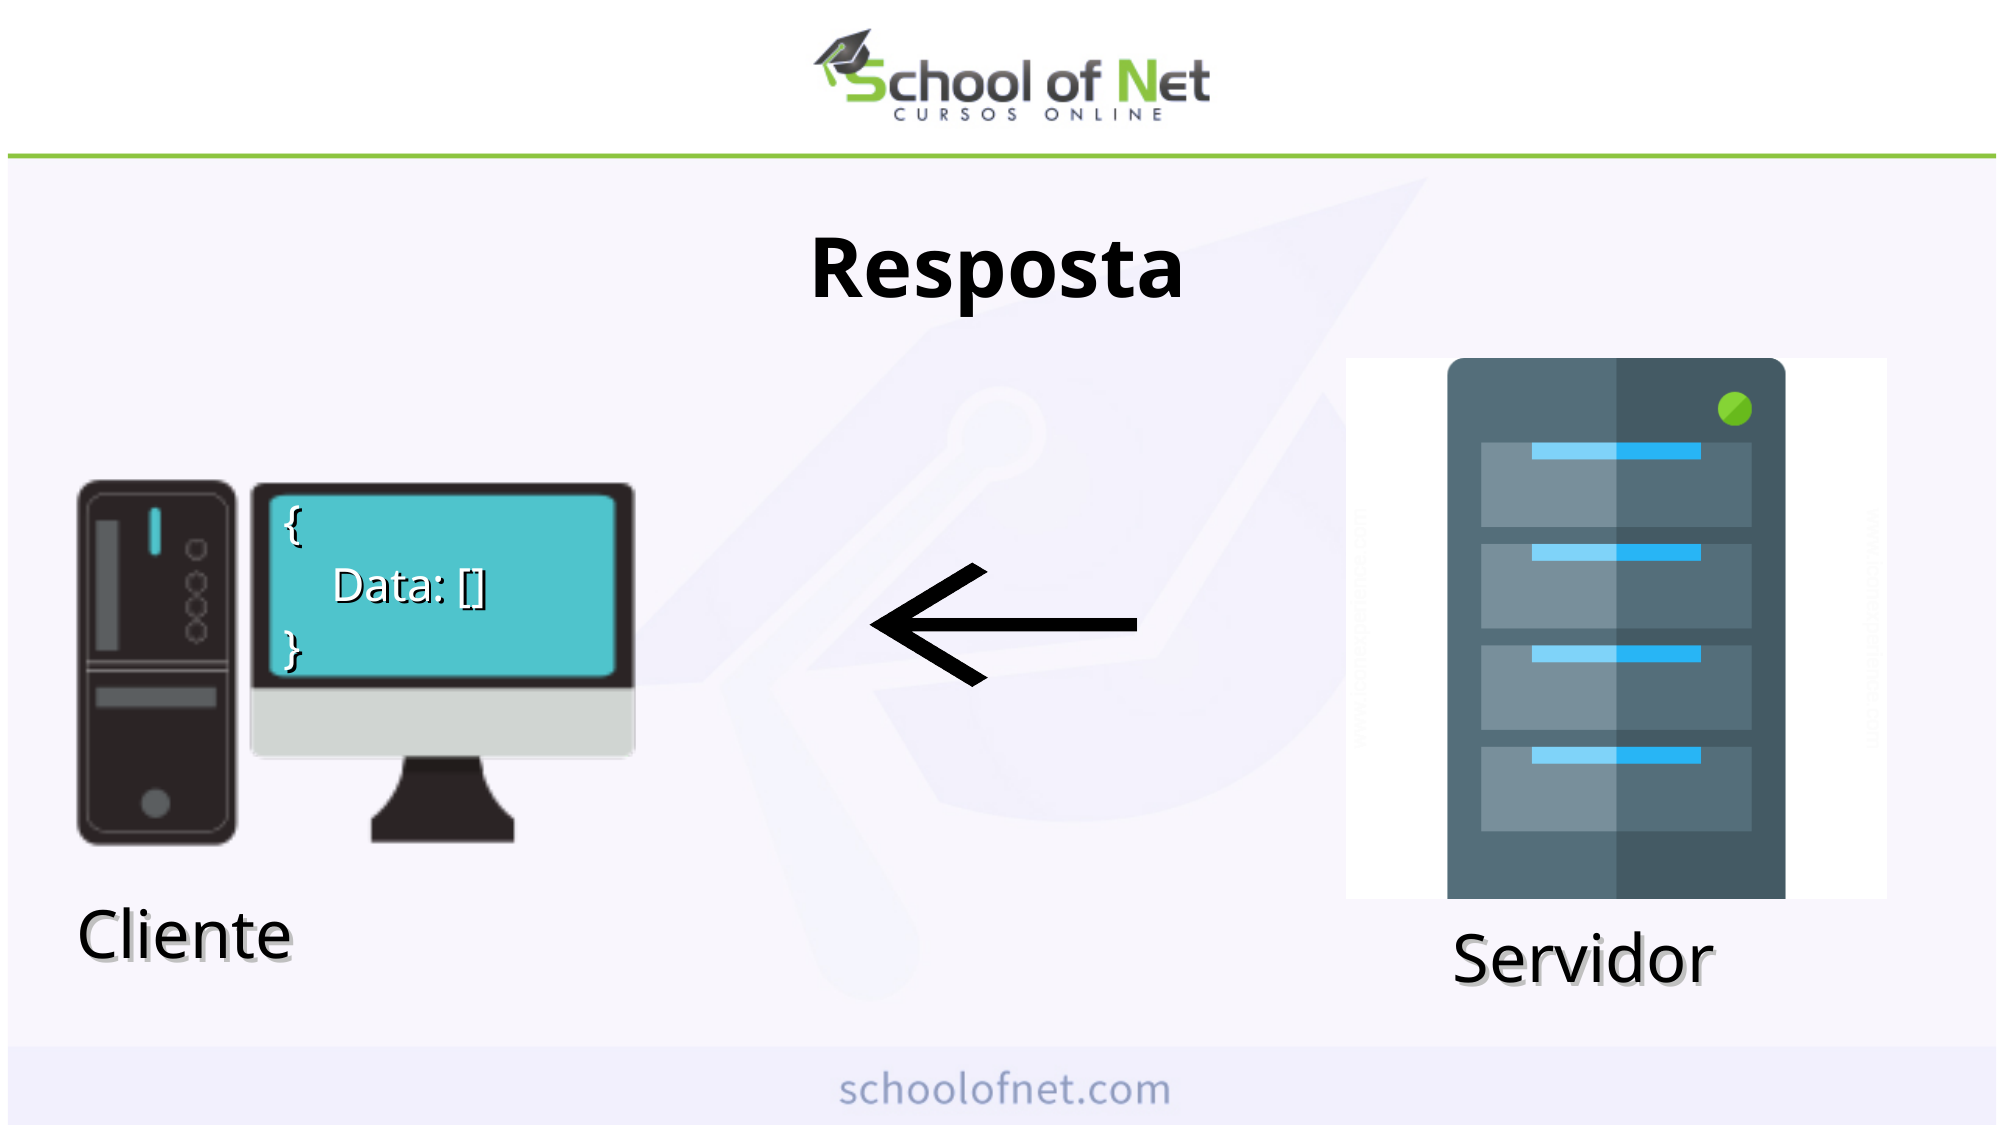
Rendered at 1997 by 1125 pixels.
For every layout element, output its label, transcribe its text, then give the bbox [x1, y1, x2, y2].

picture [7, 5, 1997, 1125]
text_box Servidor [1452, 885, 1873, 1028]
title Resposta [99, 171, 1897, 360]
text_box { Data: [] } [283, 500, 650, 668]
text_box Cliente [76, 862, 957, 1004]
